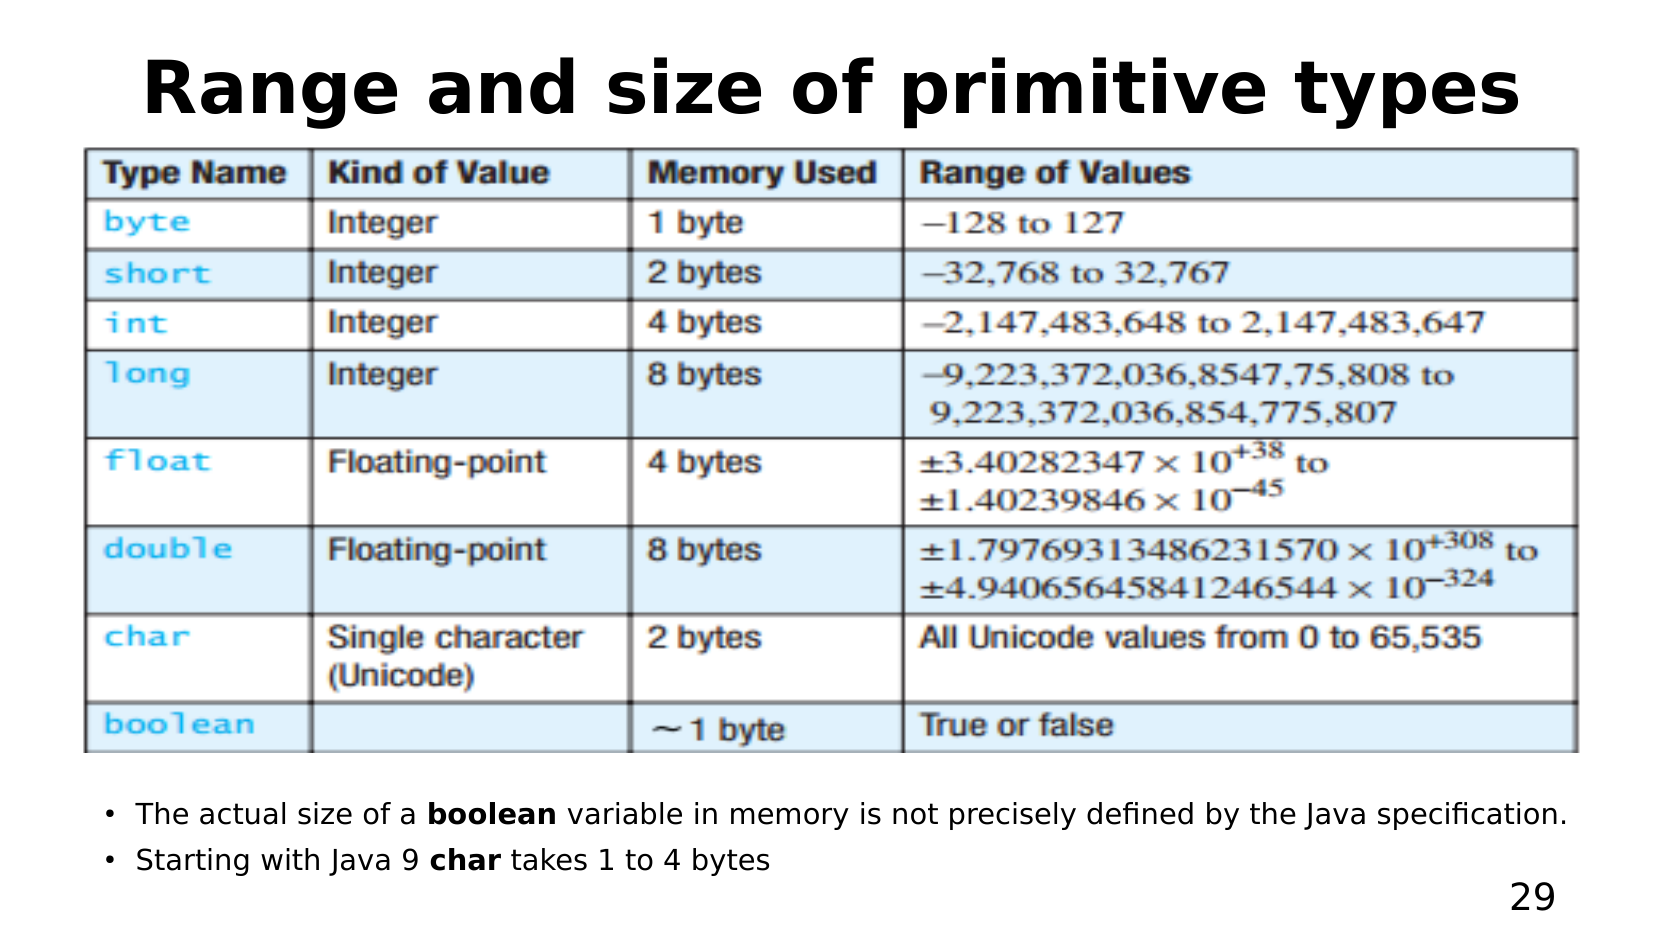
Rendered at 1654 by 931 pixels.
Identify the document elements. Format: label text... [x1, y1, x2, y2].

picture [82, 146, 1583, 753]
list The actual size of a boolean variable in memory is not precisely defined by the Java specification. Starting with Java 9 char takes 1 to 4 bytes [94, 797, 1583, 913]
title Range and size of primitive types [23, 2, 1642, 173]
